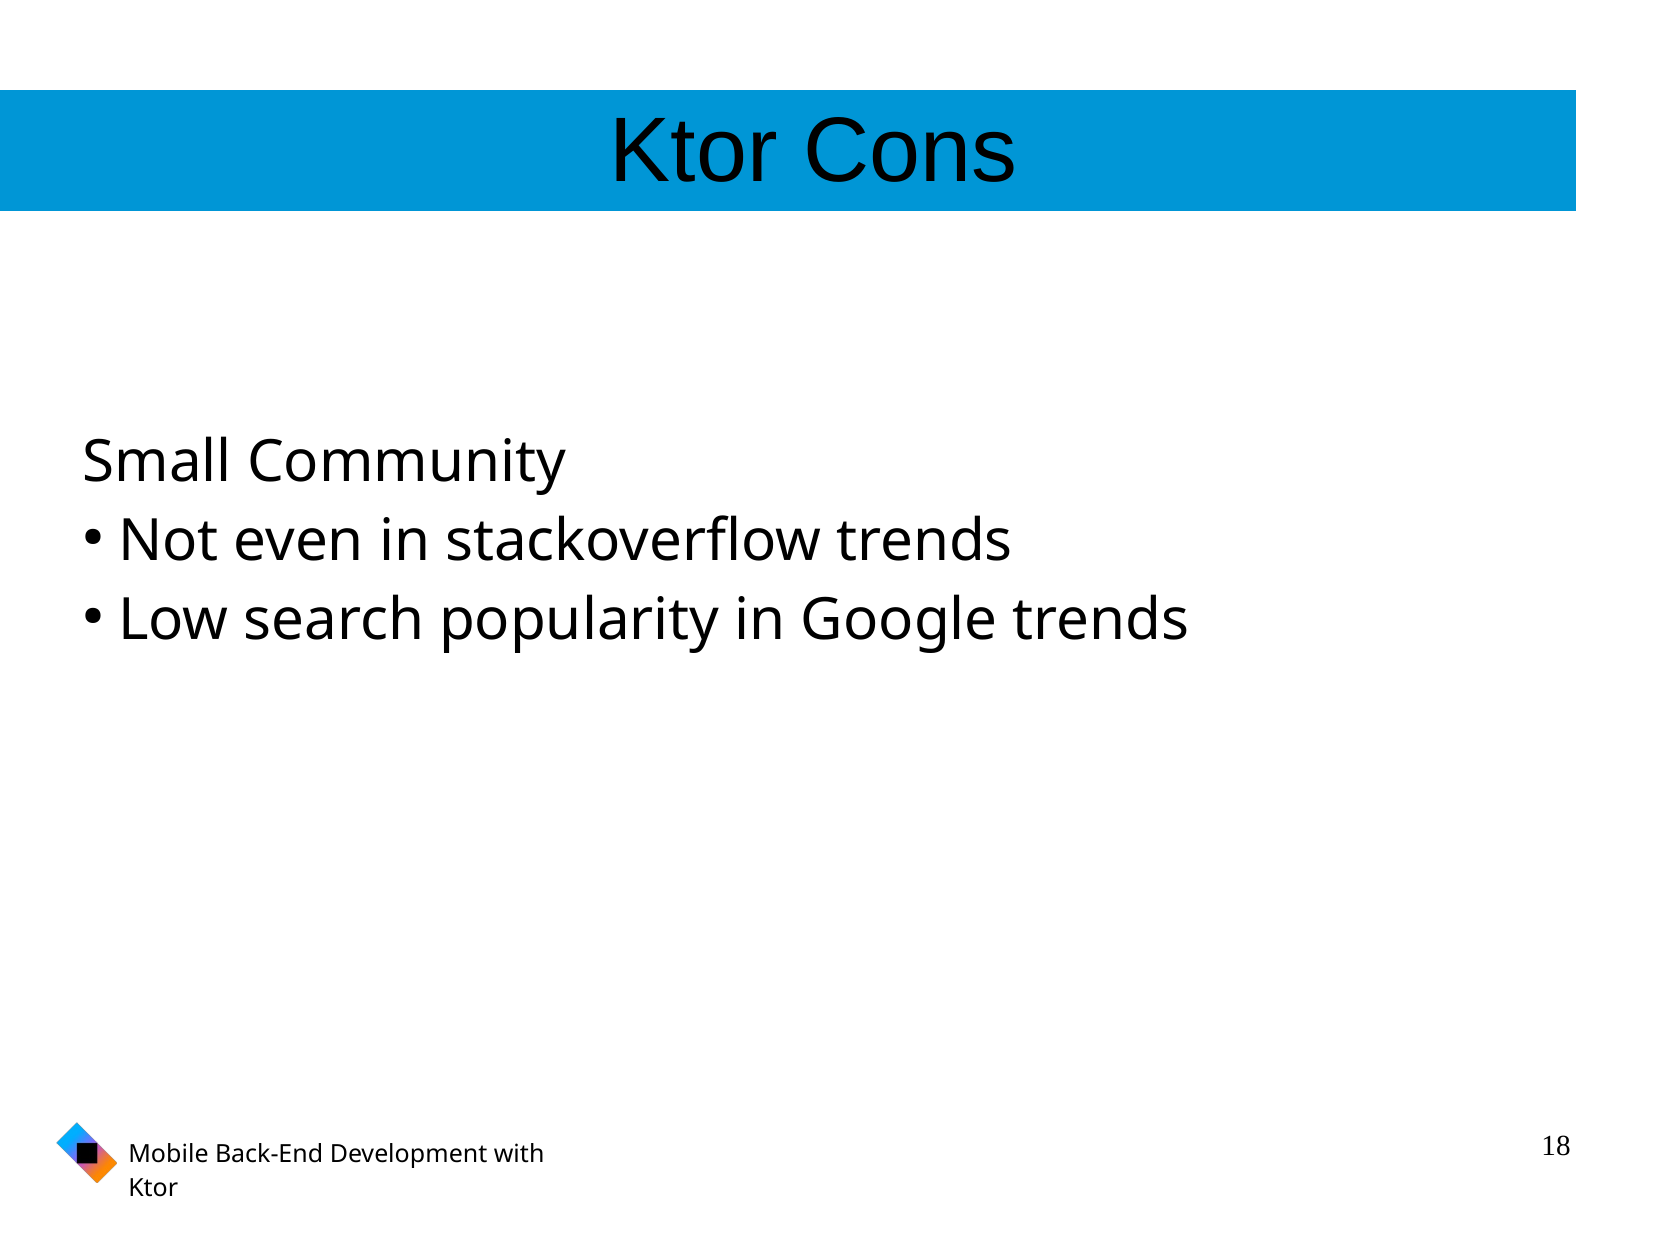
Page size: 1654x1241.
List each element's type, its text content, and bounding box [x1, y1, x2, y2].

text_box Mobile Back-End Development with Ktor [113, 1128, 597, 1174]
text_box Small Community Not even in stackoverflow trends Low search popularity in Google trends [82, 265, 1486, 811]
text_box [1546, 90, 1576, 211]
picture [56, 1122, 117, 1183]
text_box [0, 90, 82, 211]
title Ktor Cons [82, 90, 1546, 211]
